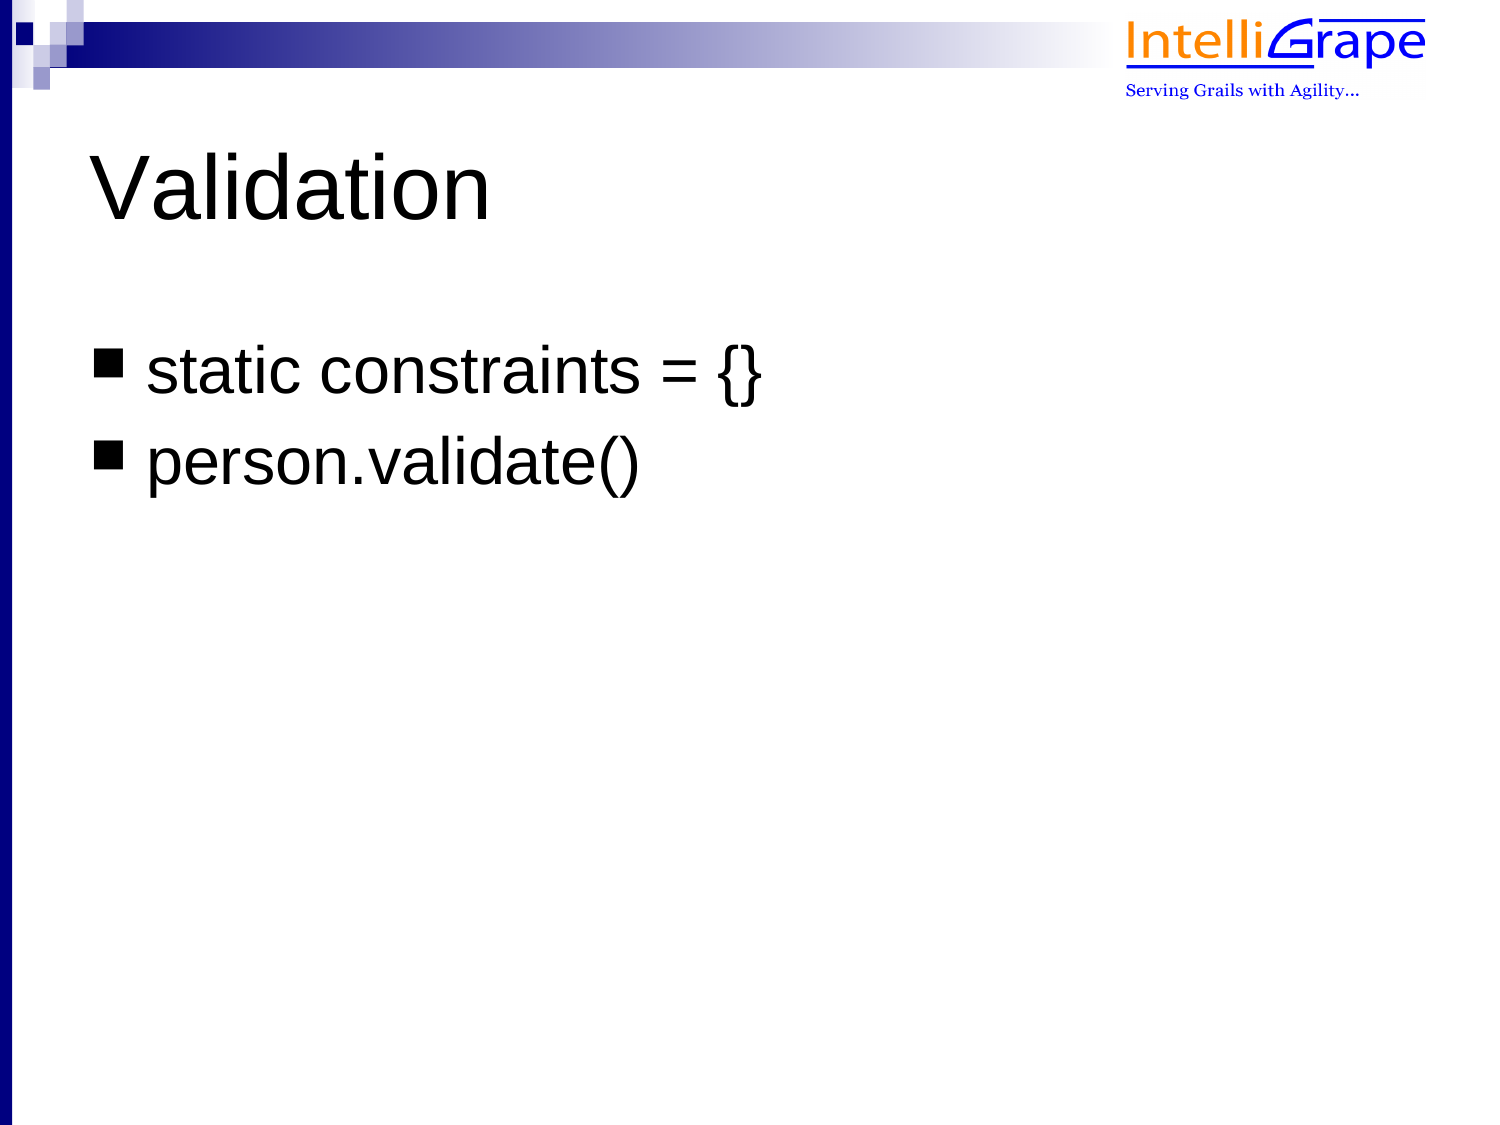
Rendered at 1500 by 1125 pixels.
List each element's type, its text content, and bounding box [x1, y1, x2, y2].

title Validation [75, 74, 1426, 301]
picture [1125, 12, 1425, 74]
list static constraints = {} person.validate() [75, 324, 1426, 1068]
